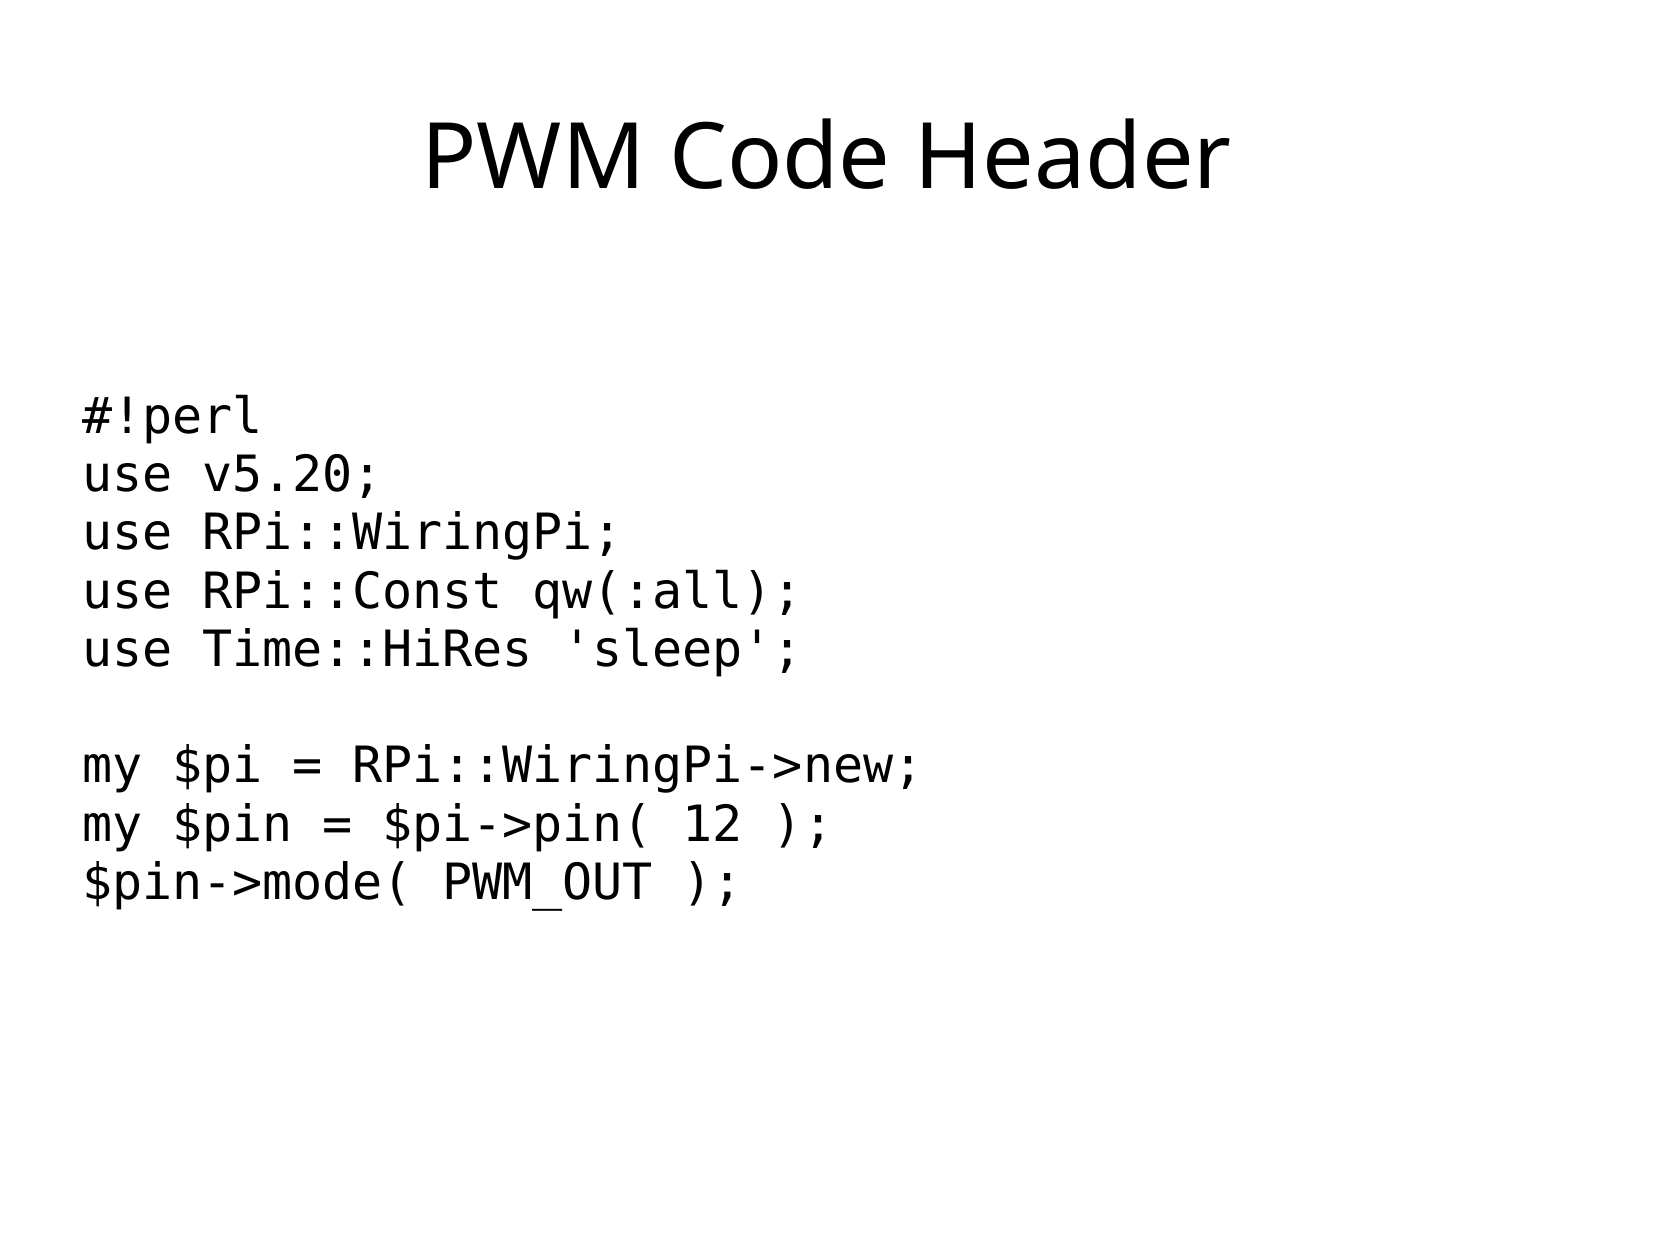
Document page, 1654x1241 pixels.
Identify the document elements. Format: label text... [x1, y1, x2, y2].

subtitle #!perl use v5.20; use RPi::WiringPi; use RPi::Const qw(:all); use Time::HiRes 'sleep'; my $pi = RPi::WiringPi->new; my $pin = $pi->pin( 12 ); $pin->mode( PWM_OUT ); [82, 289, 1571, 1009]
title PWM Code Header [82, 49, 1571, 257]
